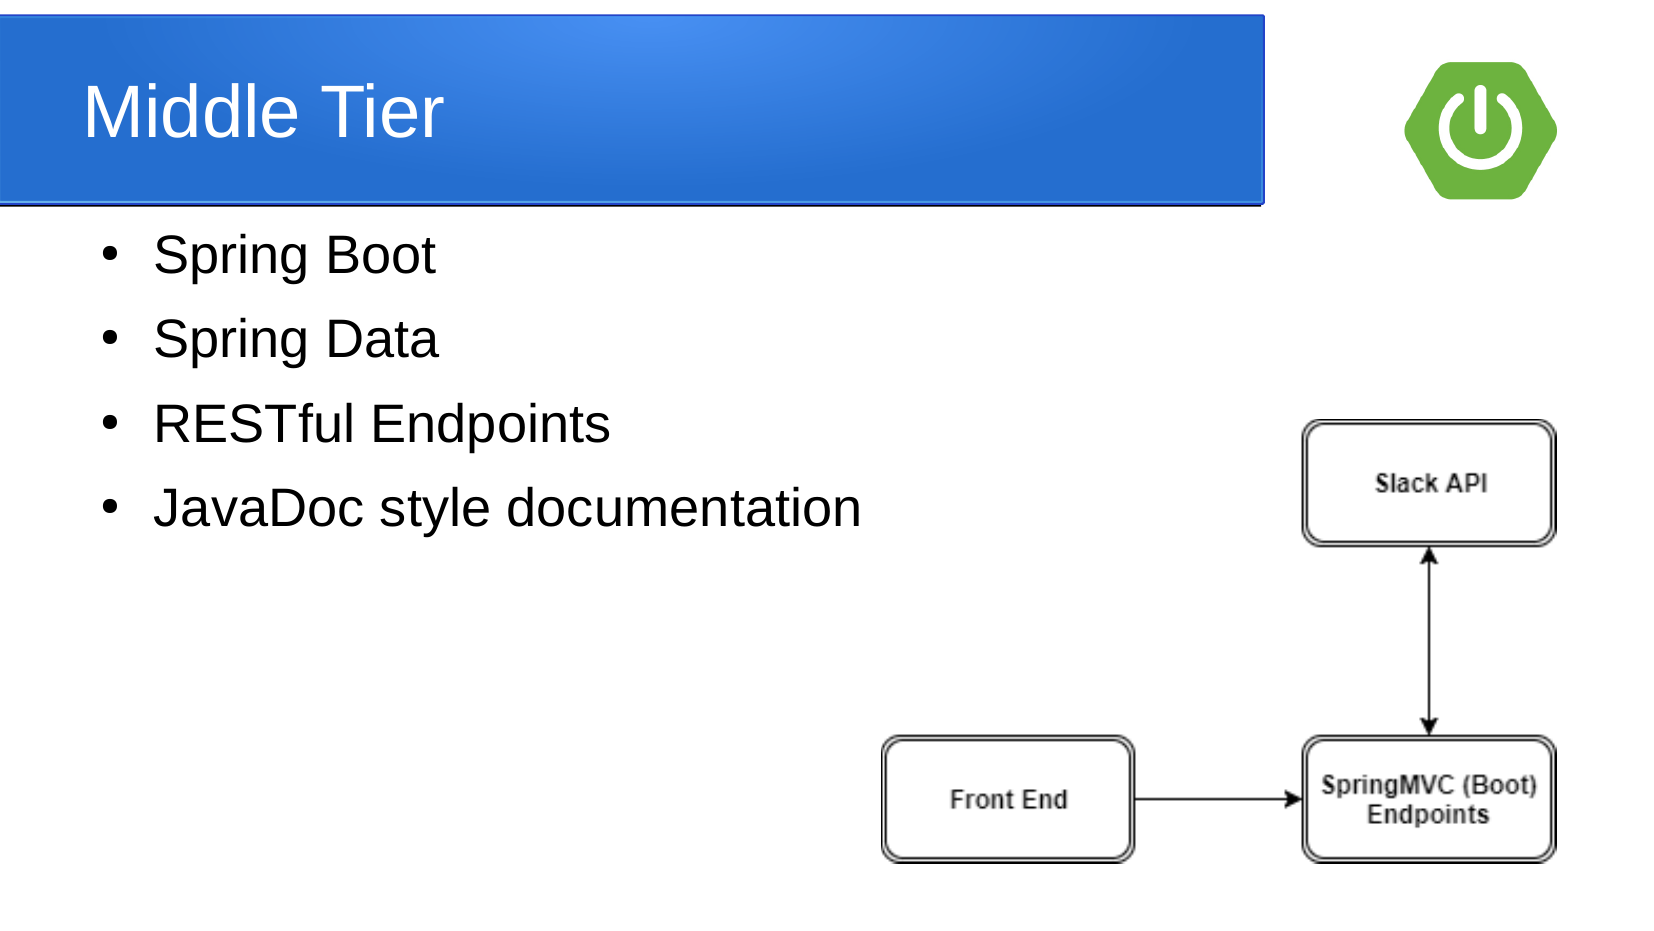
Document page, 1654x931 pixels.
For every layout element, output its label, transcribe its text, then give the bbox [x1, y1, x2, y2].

picture [1400, 50, 1561, 211]
picture [881, 419, 1557, 864]
title Middle Tier [82, 35, 1235, 189]
list Spring Boot Spring Data RESTful Endpoints JavaDoc style documentation [82, 224, 1571, 764]
